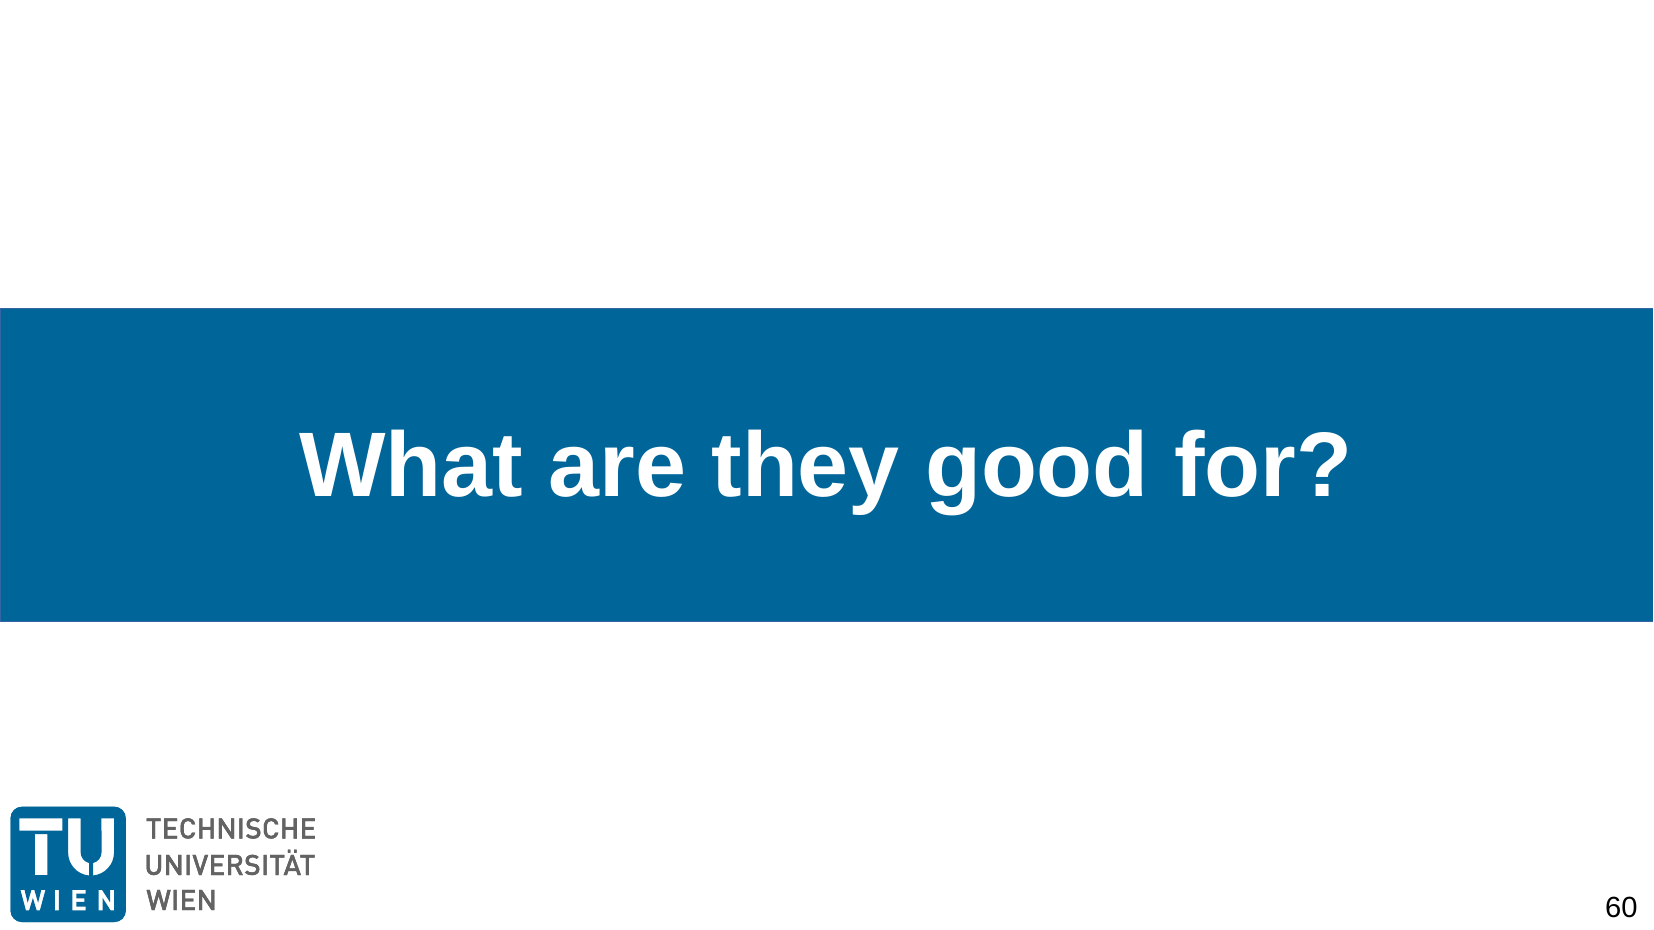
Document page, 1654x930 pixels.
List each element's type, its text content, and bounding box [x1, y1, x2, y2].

title What are they good for? [0, 308, 1653, 622]
